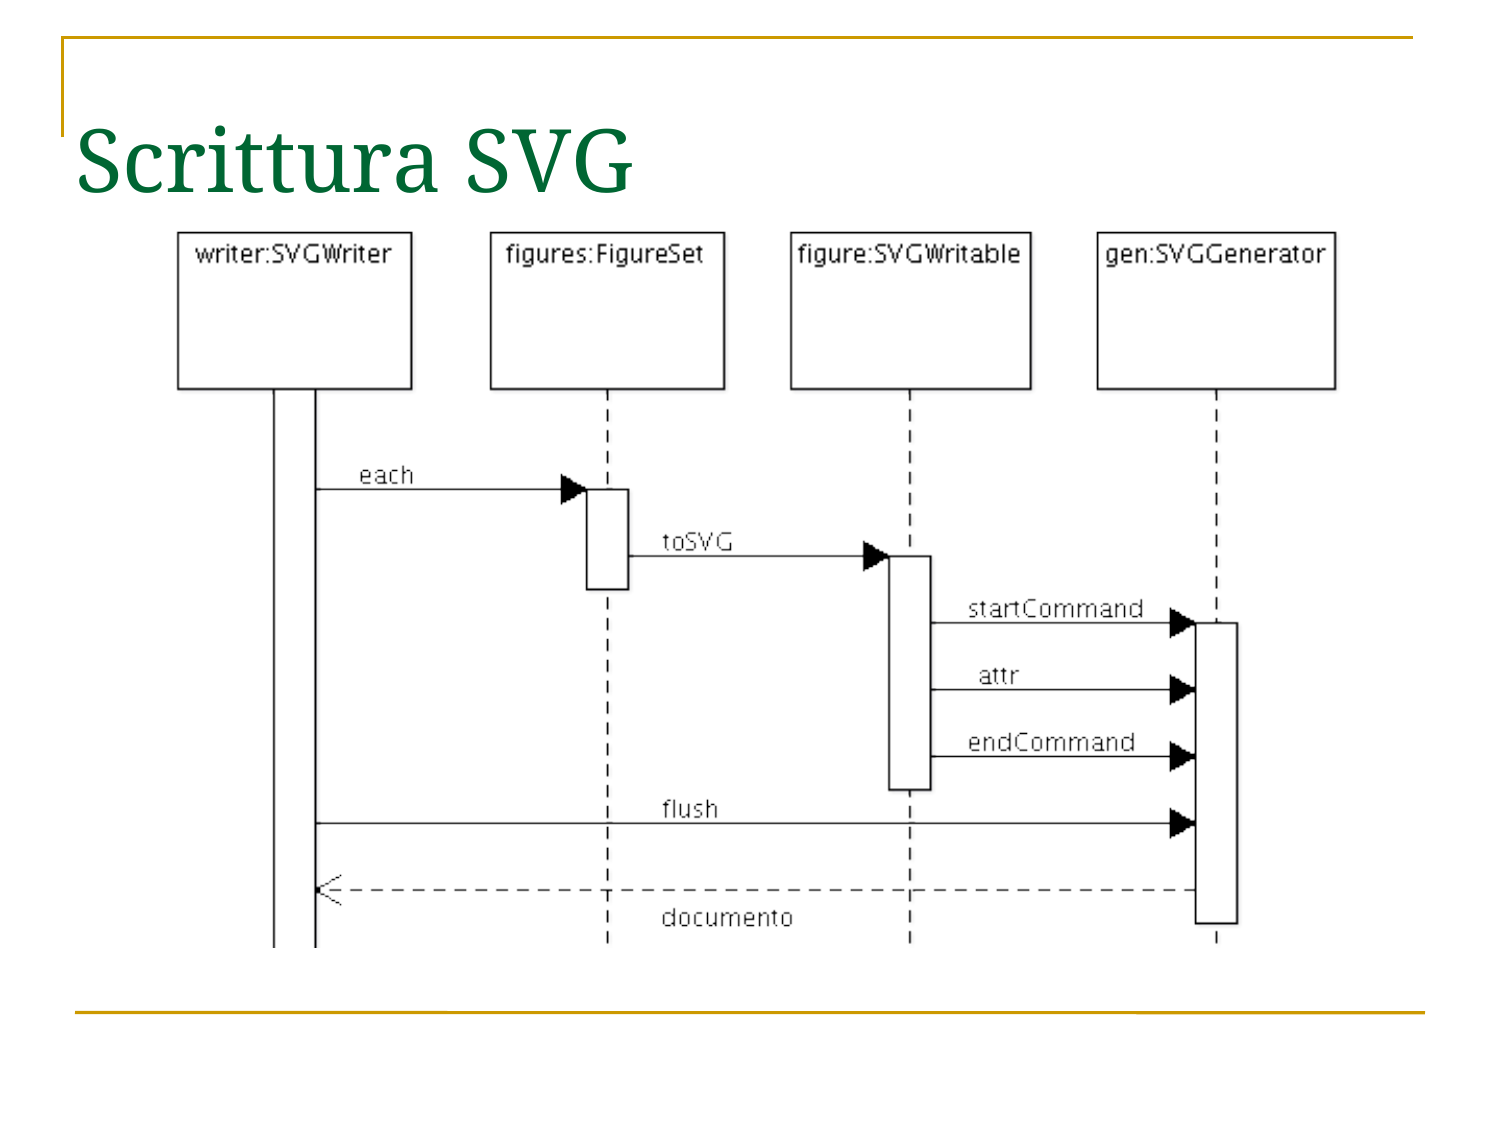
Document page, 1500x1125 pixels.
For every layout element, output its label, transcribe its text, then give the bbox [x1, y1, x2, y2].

title Scrittura SVG [75, 52, 1424, 264]
picture [144, 184, 1368, 948]
